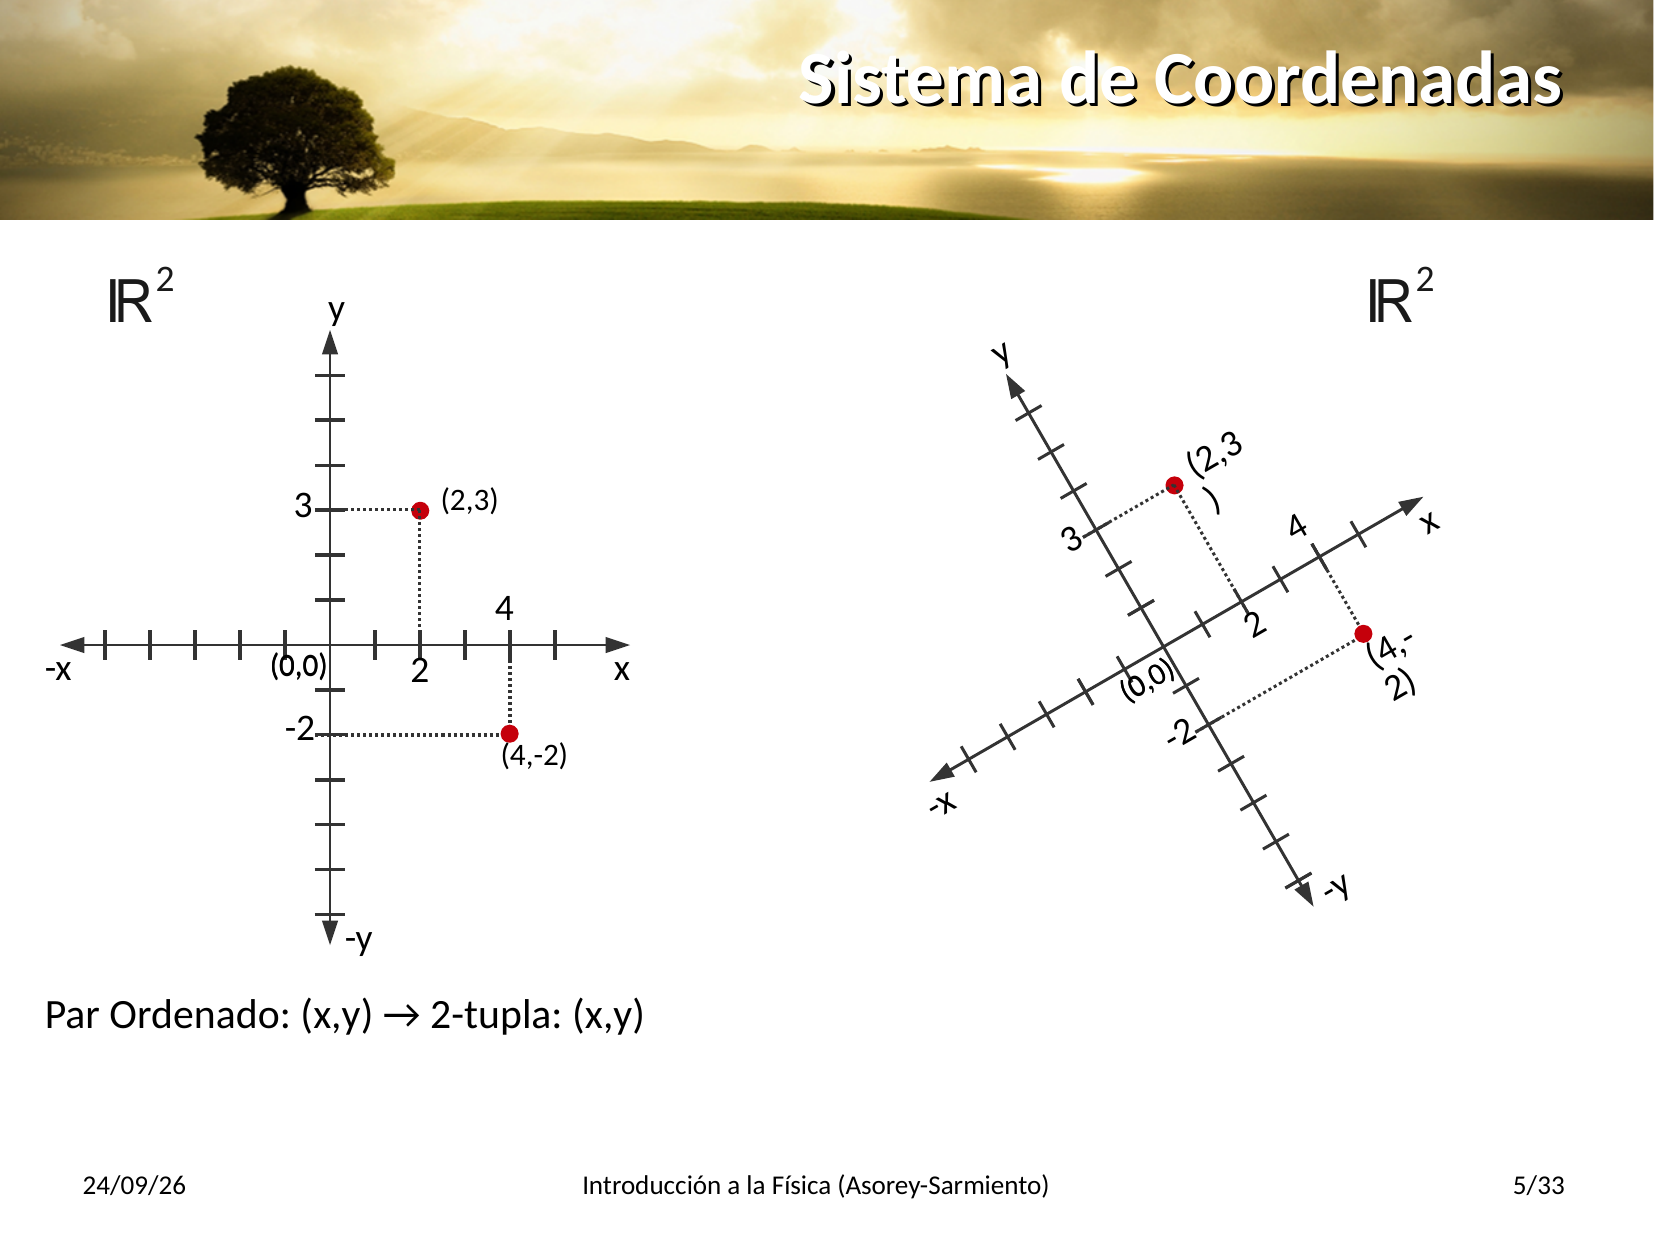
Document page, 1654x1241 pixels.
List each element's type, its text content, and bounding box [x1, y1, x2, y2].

chart [1361, 255, 1441, 335]
text_box -x [903, 768, 984, 850]
text_box (4,-2) [485, 735, 586, 789]
text_box [412, 503, 425, 519]
title Sistema de Coordenadas [75, 19, 1564, 151]
text_box 4 [480, 584, 529, 646]
picture [0, 0, 1654, 220]
text_box 2 [395, 647, 445, 708]
text_box (4,-2) [1343, 597, 1483, 739]
text_box (2,3) [1164, 406, 1302, 549]
text_box 3 [279, 482, 328, 543]
text_box (0,0) [255, 645, 343, 699]
text_box [1166, 477, 1182, 493]
text_box Par Ordenado: (x,y) → 2-tupla: (x,y) [30, 990, 692, 1056]
text_box 2 [1221, 591, 1294, 669]
text_box 3 [1038, 507, 1111, 584]
text_box (0,0) [1098, 640, 1202, 731]
text_box x [1396, 489, 1467, 565]
text_box y [313, 284, 361, 346]
text_box -y [330, 915, 389, 976]
text_box [1355, 626, 1370, 638]
text_box -2 [270, 705, 331, 766]
text_box -y [1298, 851, 1380, 934]
text_box x [599, 645, 646, 706]
text_box y [968, 319, 1040, 396]
chart [101, 255, 181, 335]
text_box [502, 726, 518, 735]
text_box -x [30, 645, 88, 706]
text_box 4 [1263, 495, 1336, 572]
text_box (2,3) [425, 480, 526, 534]
text_box -2 [1141, 698, 1224, 782]
